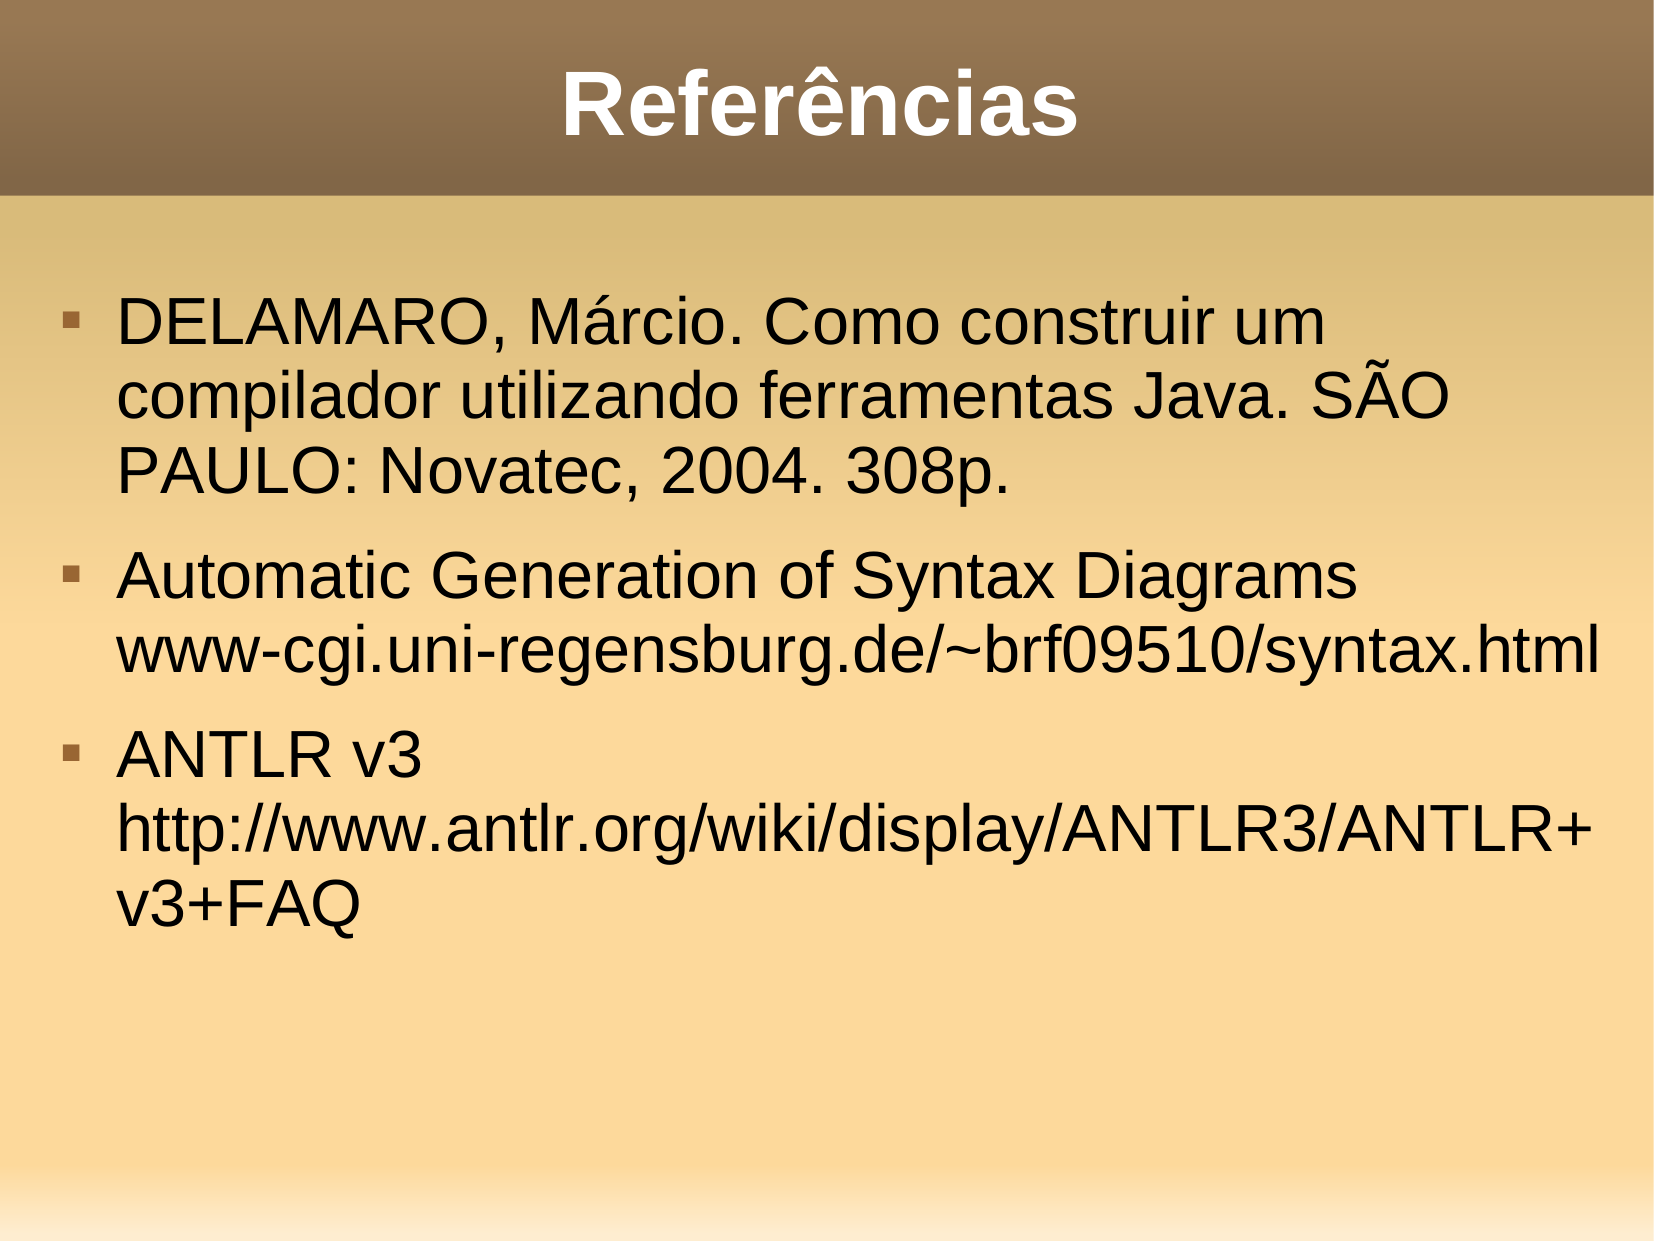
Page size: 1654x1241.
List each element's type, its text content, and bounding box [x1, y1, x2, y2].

title Referências [76, 7, 1565, 200]
picture [0, 0, 1654, 1241]
list DELAMARO, Márcio. Como construir um compilador utilizando ferramentas Java. SÃO PAULO: Novatec, 2004. 308p. Automatic Generation of Syntax Diagrams www-cgi.uni-regensburg.de/~brf09510/syntax.html ANTLR v3 http://www.antlr.org/wiki/display/ANTLR3/ANTLR+v3+FAQ [45, 283, 1613, 1088]
